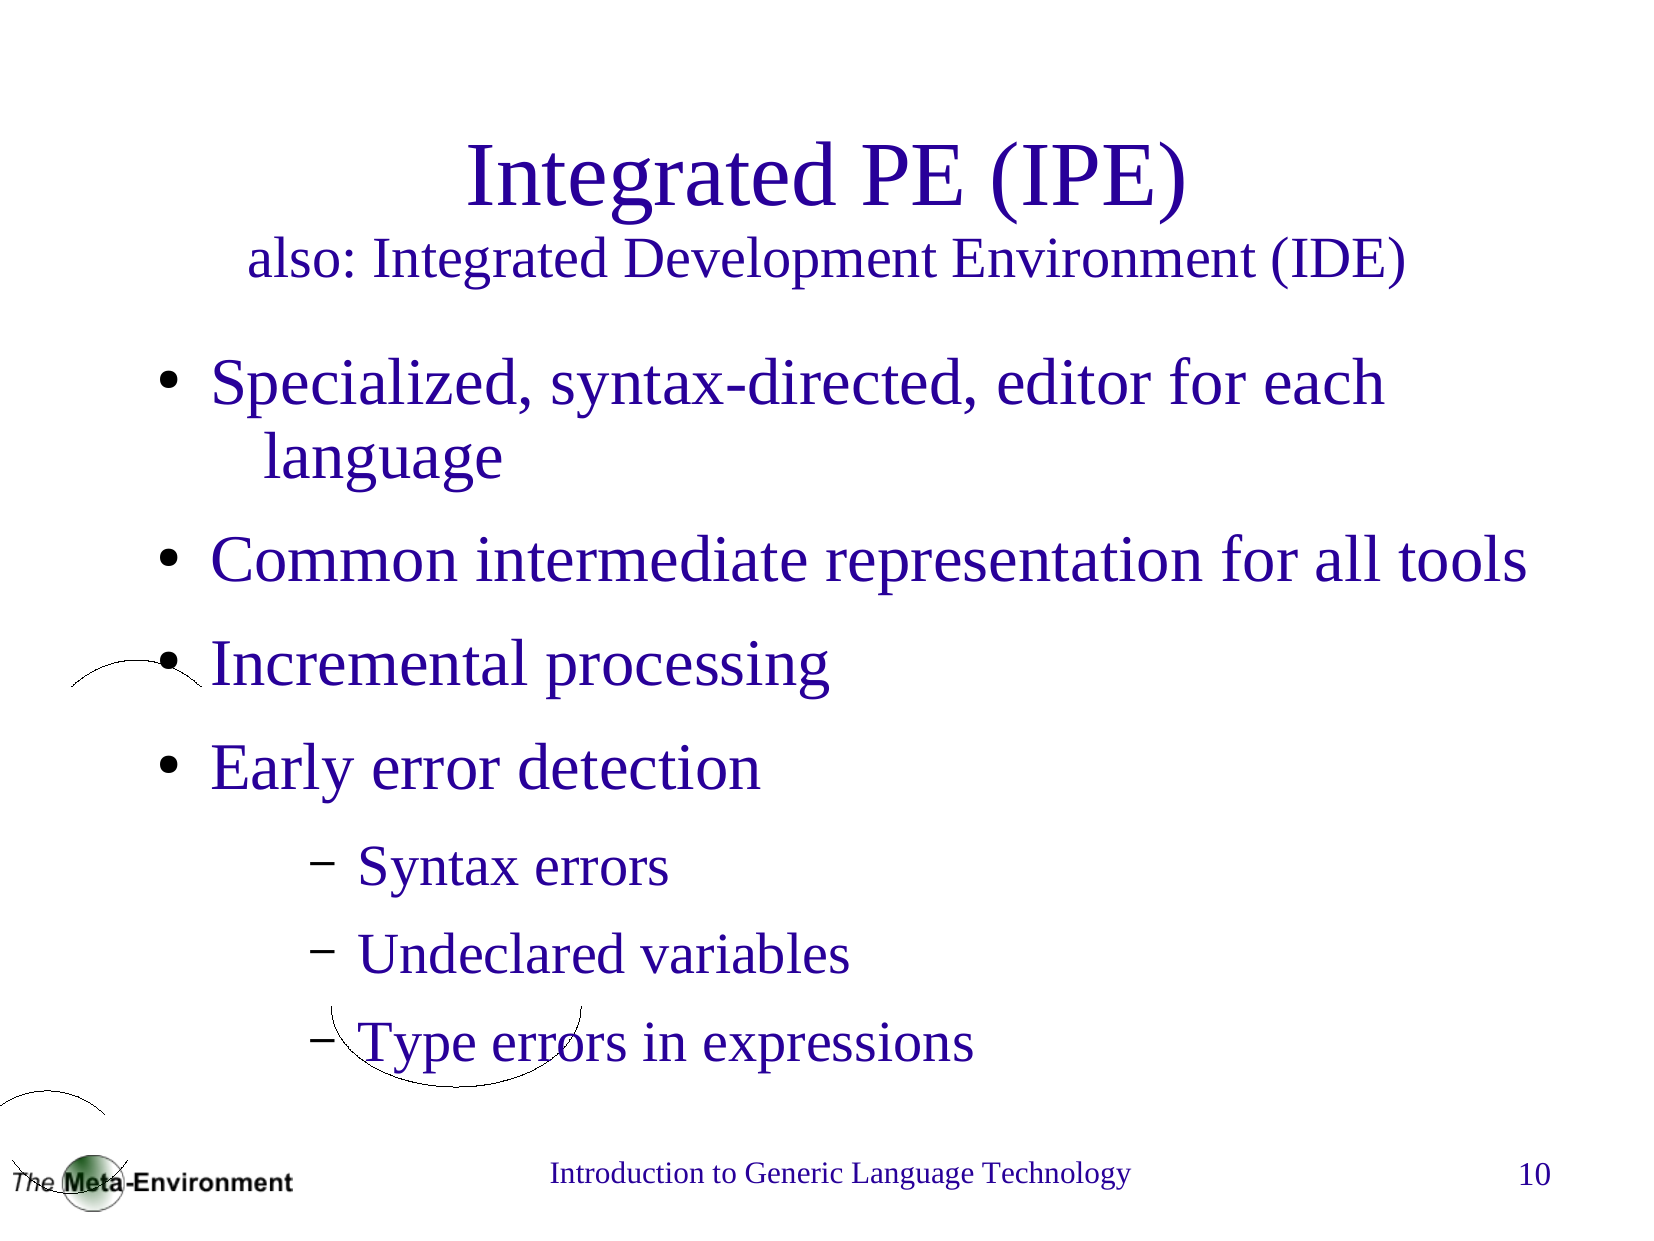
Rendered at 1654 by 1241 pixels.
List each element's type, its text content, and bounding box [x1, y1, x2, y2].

picture [13, 1155, 293, 1212]
title Integrated PE (IPE) also: Integrated Development Environment (IDE) [121, 102, 1534, 311]
list Specialized, syntax-directed, editor for each language Common intermediate representation for all tools Incremental processing Early error detection Syntax errors Undeclared variables Type errors in expressions [121, 344, 1534, 1127]
